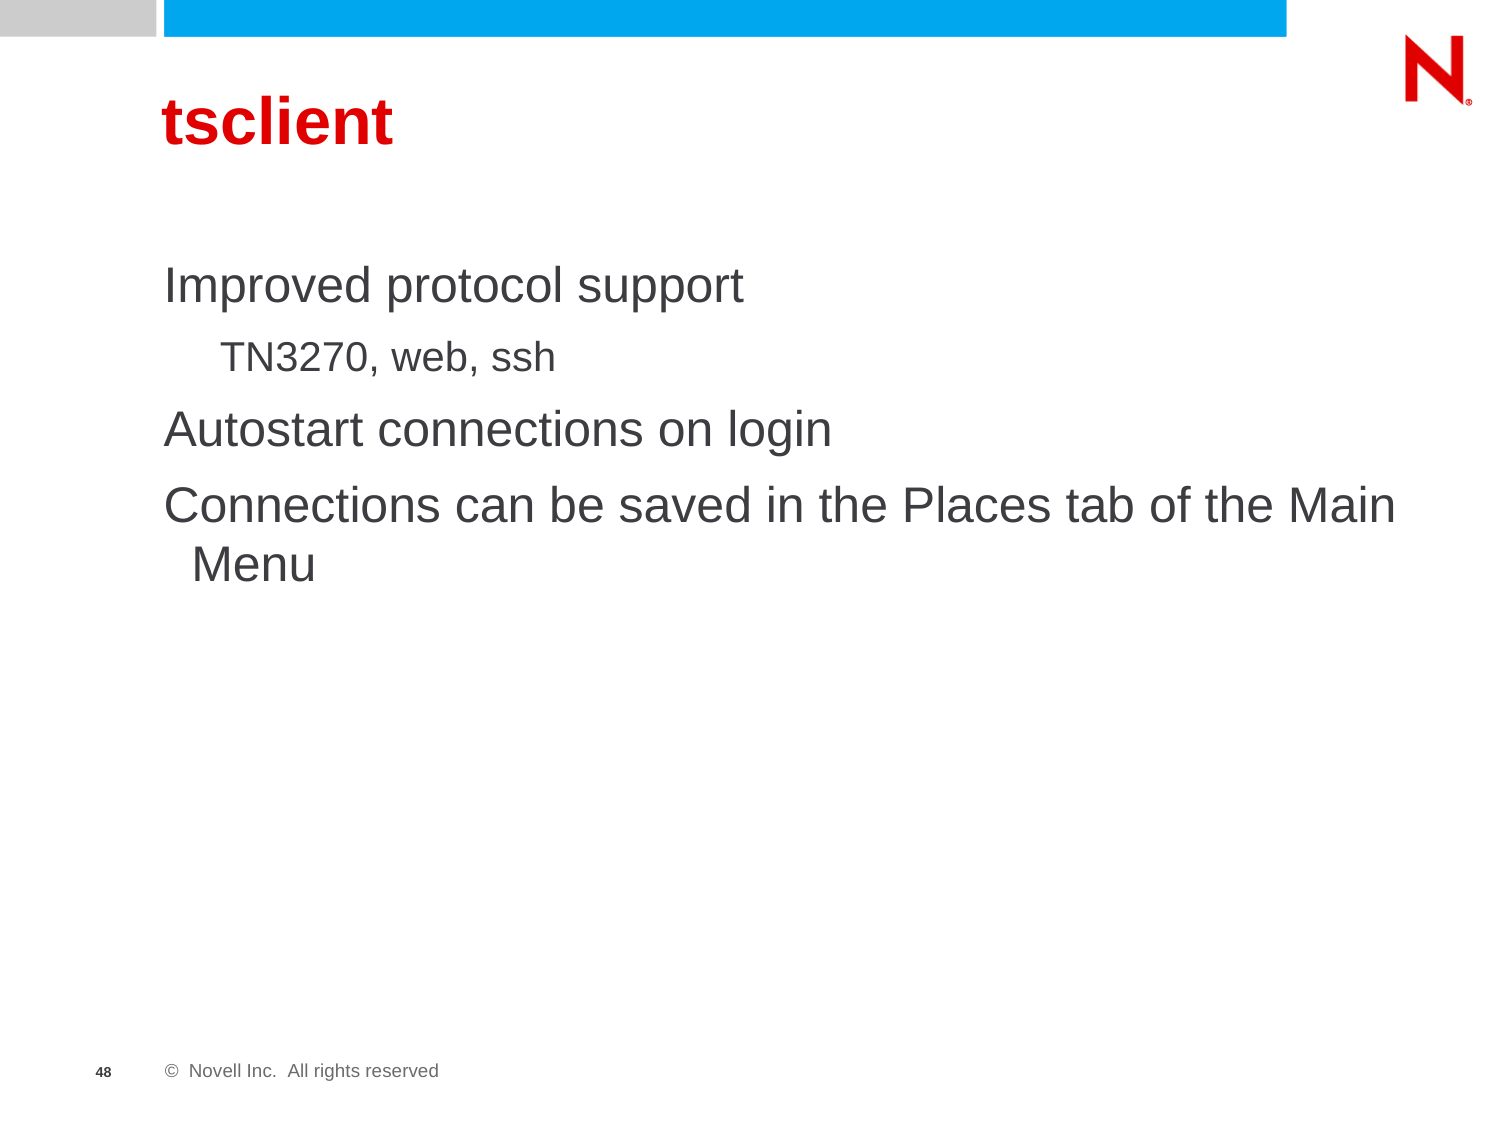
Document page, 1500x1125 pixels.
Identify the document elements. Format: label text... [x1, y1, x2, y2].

picture [1403, 32, 1473, 107]
title tsclient [161, 41, 1383, 205]
list Improved protocol support TN3270, web, ssh Autostart connections on login Connections can be saved in the Places tab of the Main Menu [163, 254, 1404, 986]
